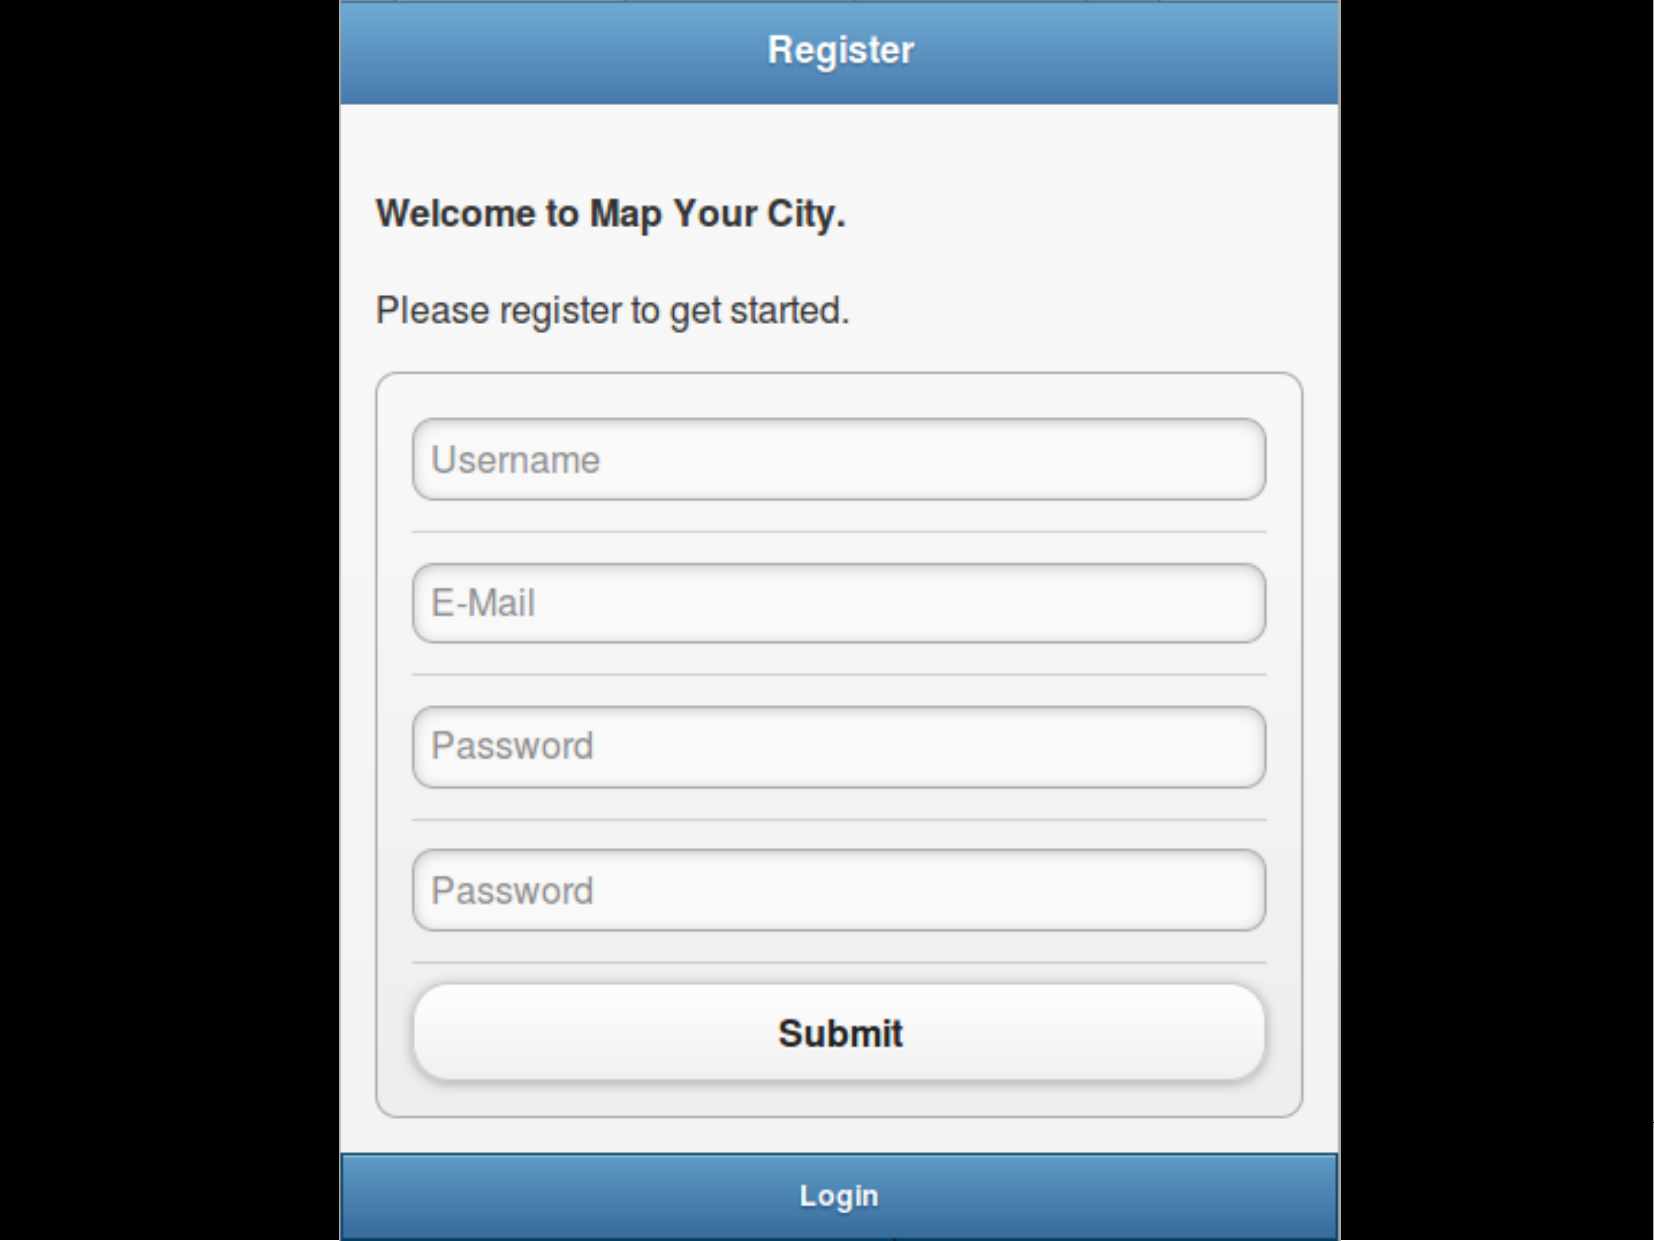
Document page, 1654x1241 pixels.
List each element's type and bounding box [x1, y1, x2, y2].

picture [339, 0, 1341, 1241]
